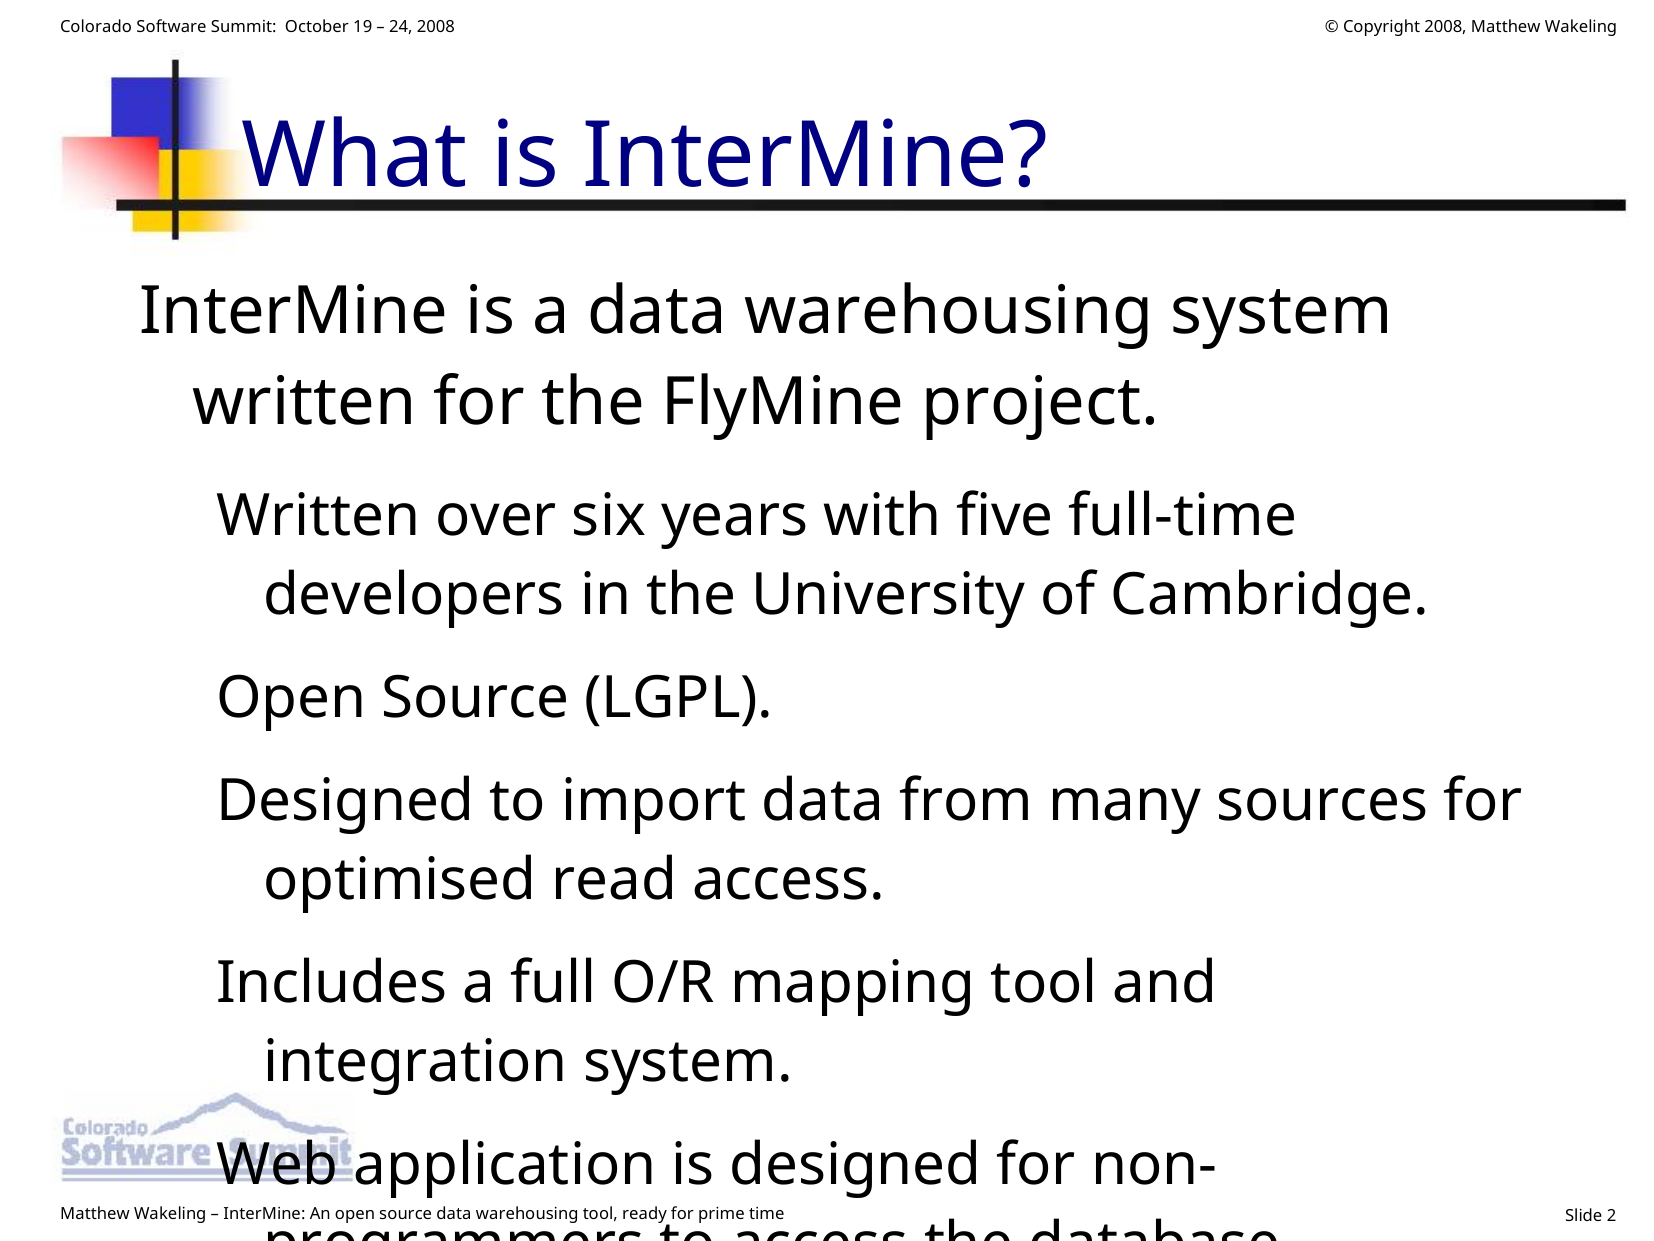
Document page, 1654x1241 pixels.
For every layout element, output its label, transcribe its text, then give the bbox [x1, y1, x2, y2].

picture [461, 1235, 475, 1241]
picture [1038, 1235, 1053, 1241]
picture [955, 1236, 970, 1241]
list InterMine is a data warehousing system written for the FlyMine project. Written over six years with five full-time developers in the University of Cambridge. Open Source (LGPL). Designed to import data from many sources for optimised read access. Includes a full O/R mapping tool and integration system. Web application is designed for non-programmers to access the database. [121, 262, 1534, 1186]
picture [481, 1235, 495, 1241]
picture [516, 1235, 530, 1241]
picture [828, 1235, 843, 1241]
picture [333, 1235, 349, 1241]
title What is InterMine? [241, 59, 1654, 244]
picture [568, 1235, 583, 1241]
picture [690, 1235, 706, 1241]
picture [1162, 1236, 1177, 1241]
picture [0, 0, 1654, 1241]
picture [368, 1235, 383, 1241]
picture [1256, 1235, 1271, 1241]
picture [989, 1235, 1004, 1241]
picture [536, 1235, 550, 1241]
picture [274, 1235, 289, 1241]
